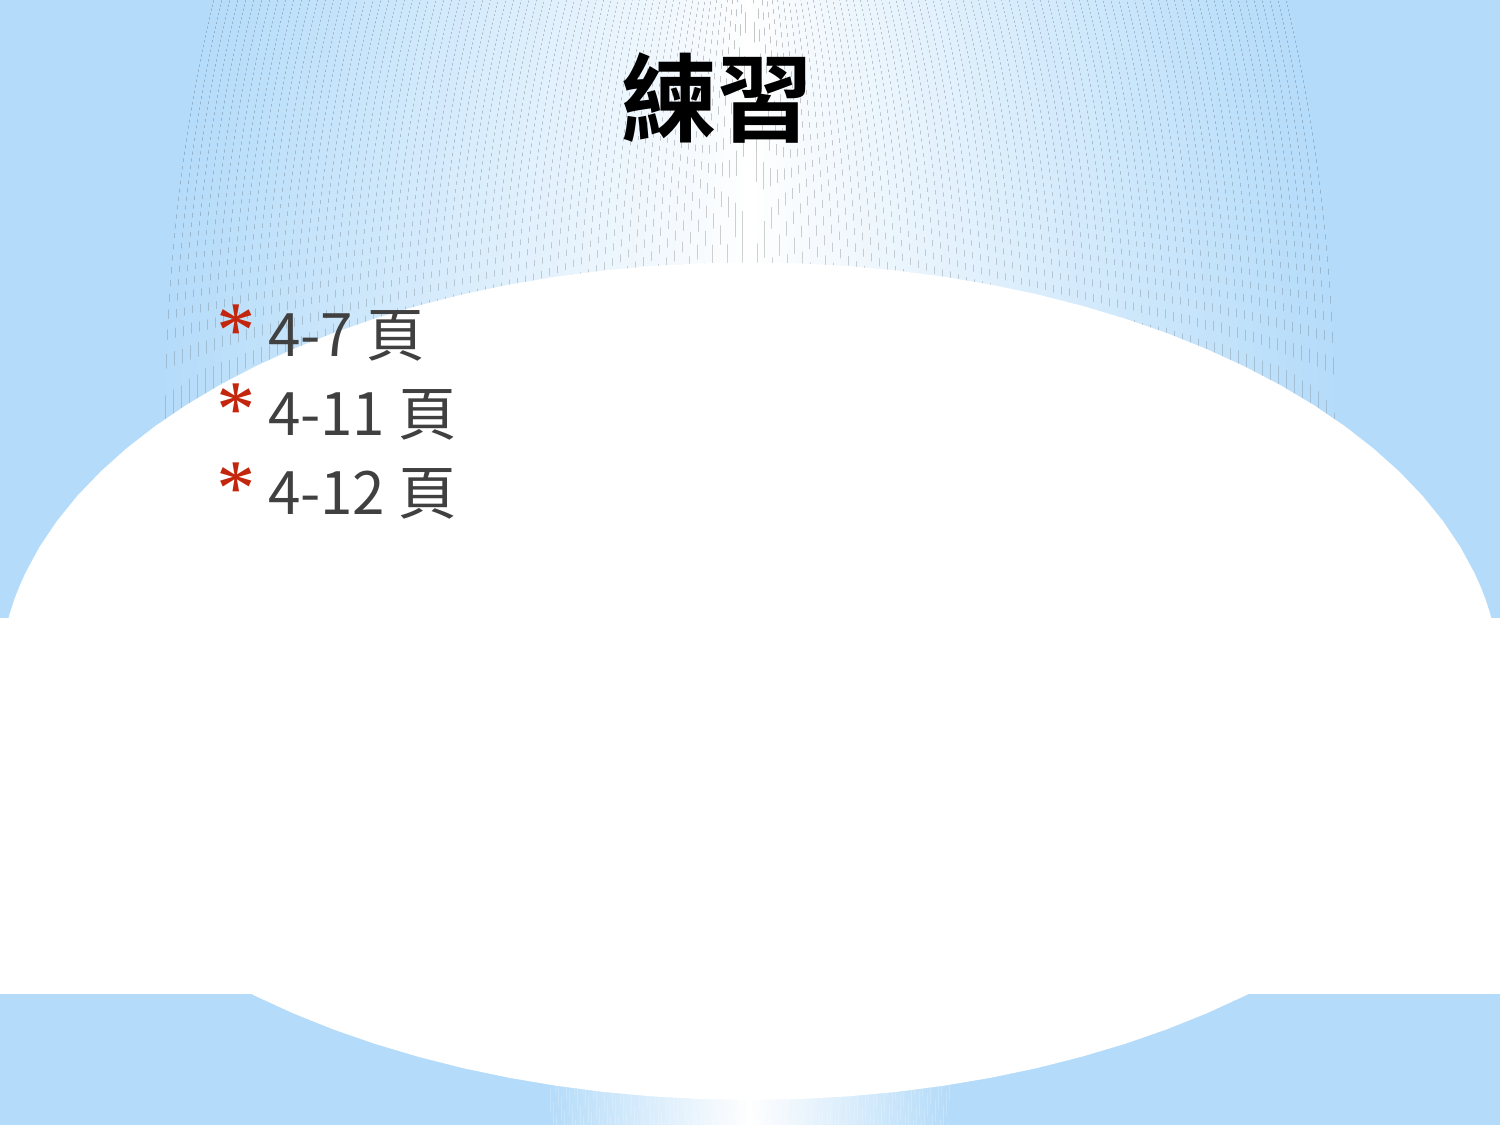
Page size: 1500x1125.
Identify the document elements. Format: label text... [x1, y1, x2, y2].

list 4-7頁 4-11頁 4-12頁 [194, 290, 1400, 1047]
title 練習 [183, 30, 1252, 219]
